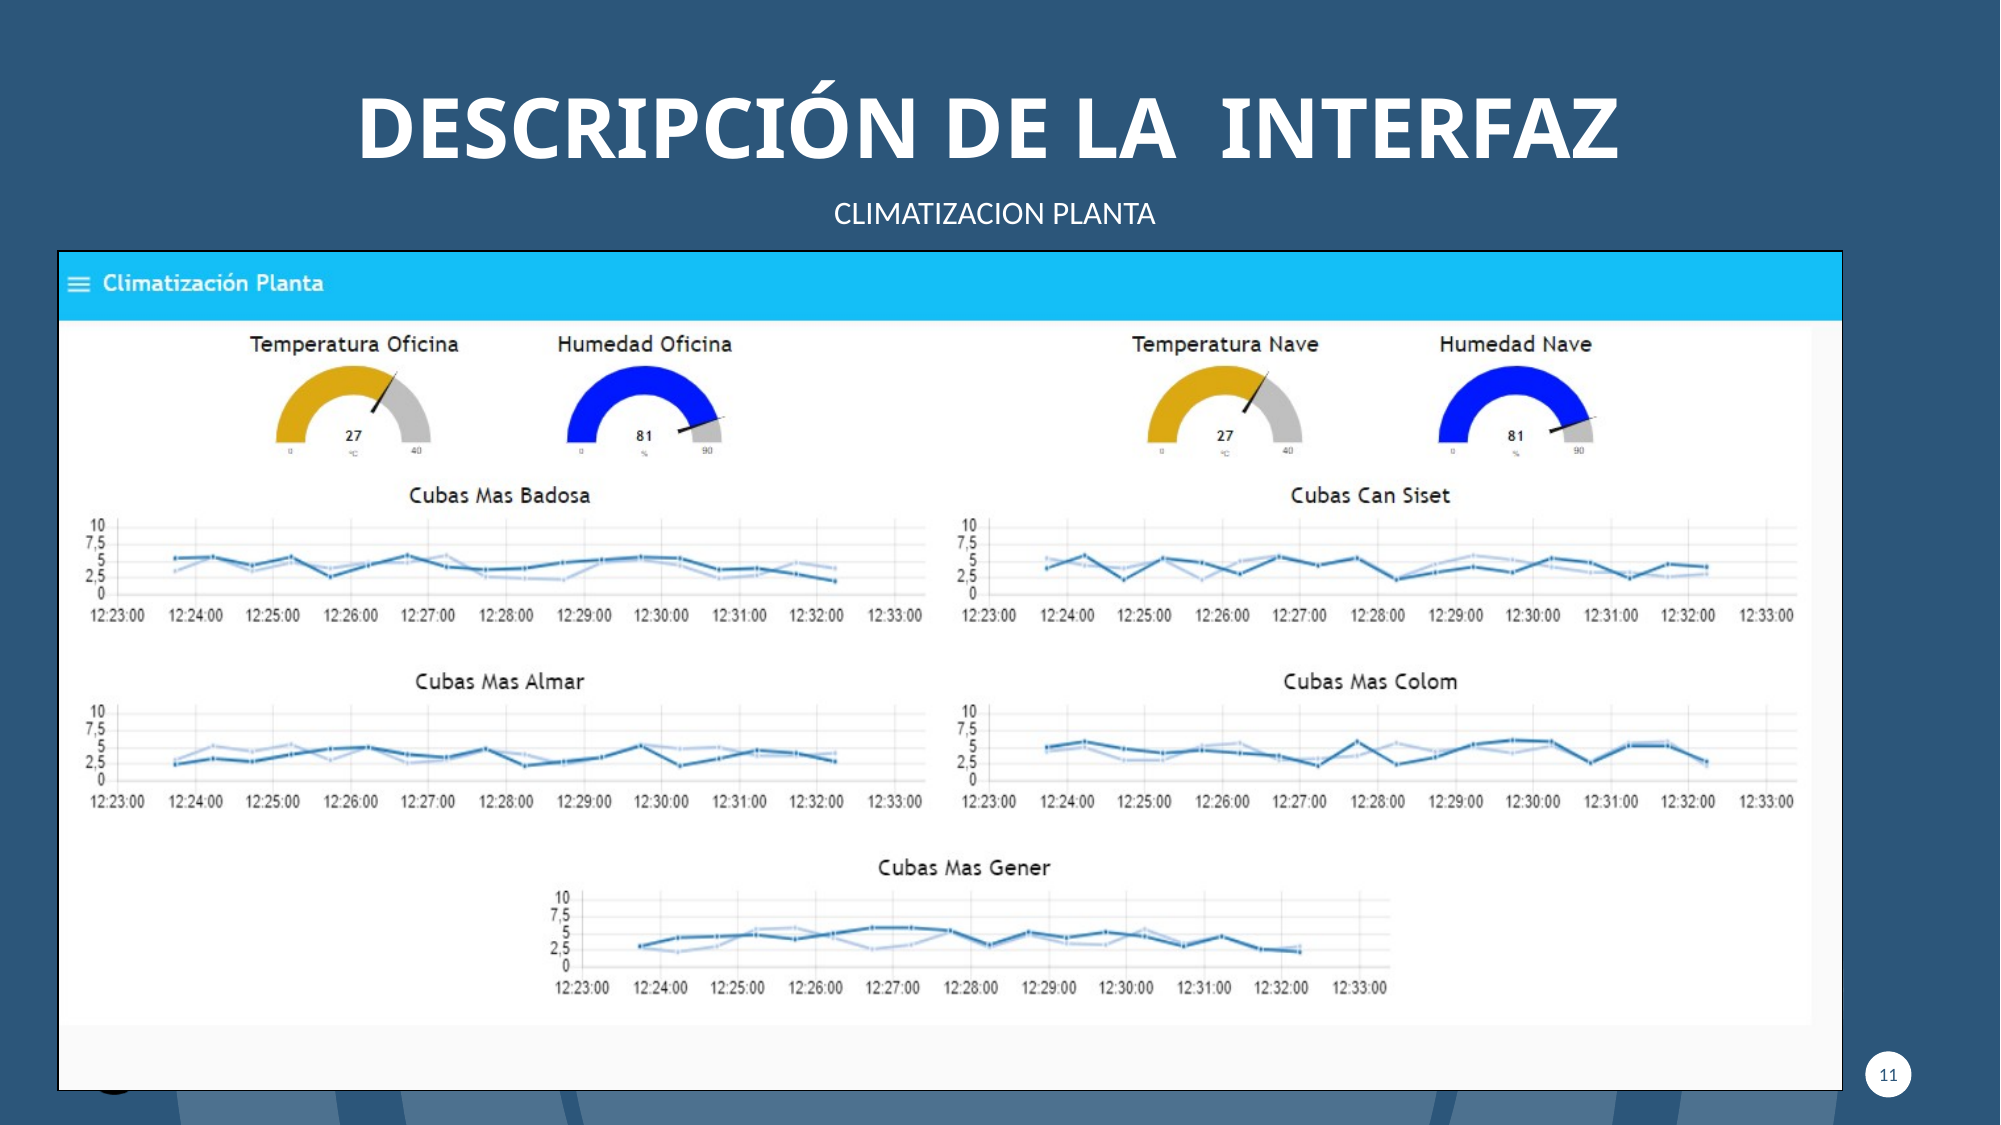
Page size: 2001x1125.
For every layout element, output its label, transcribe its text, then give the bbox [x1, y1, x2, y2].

title DescripciÓn de la interfaz [137, 20, 1863, 176]
picture [58, 320, 1842, 1090]
list CLIMATIZACION PLANTA [58, 175, 1784, 250]
text_box [1864, 1059, 1913, 1090]
picture [58, 251, 1842, 313]
